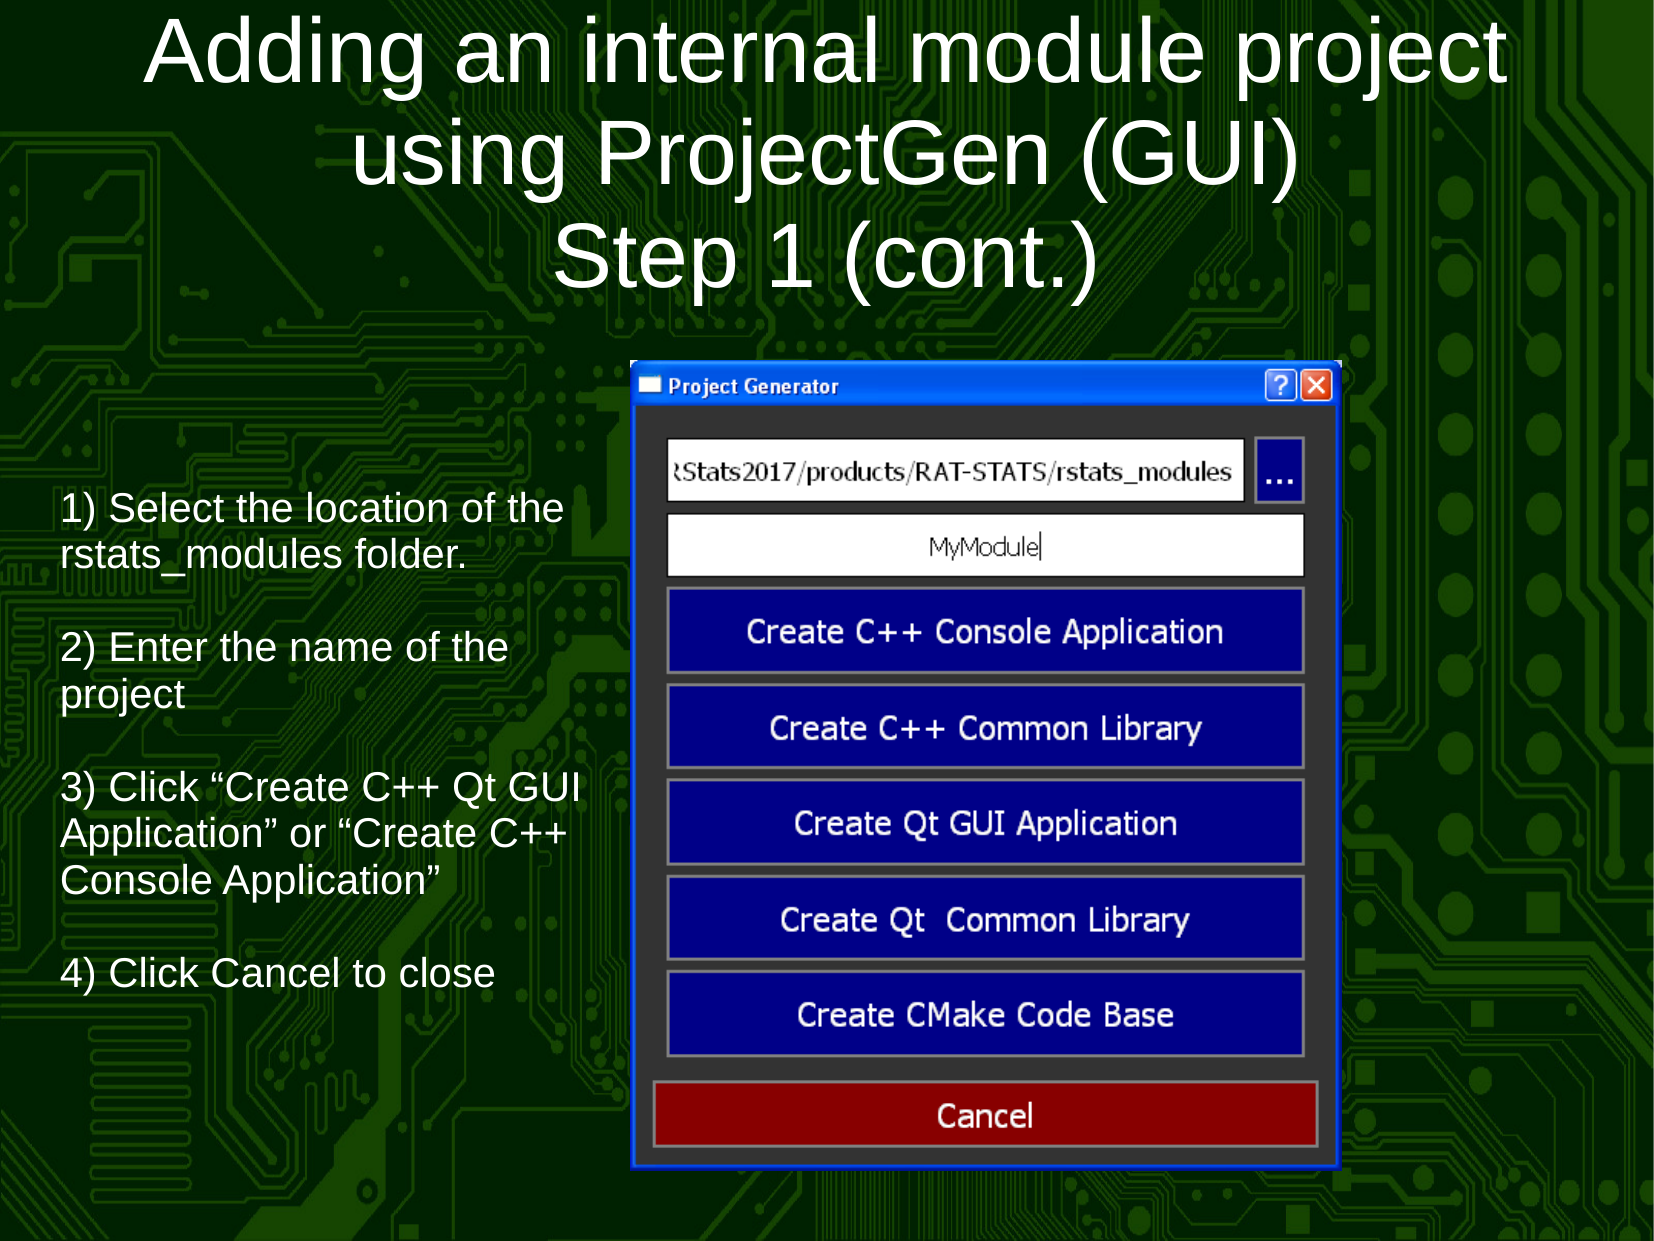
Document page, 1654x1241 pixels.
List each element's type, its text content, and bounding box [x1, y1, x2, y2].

picture [0, 0, 1654, 1241]
title Adding an internal module project using ProjectGen (GUI) Step 1 (cont.) [82, 0, 1571, 307]
text_box 1) Select the location of the rstats_modules folder. 2) Enter the name of the project 3) Click “Create C++ Qt GUI Application” or “Create C++ Console Application” 4) Click Cancel to close [45, 477, 601, 1093]
